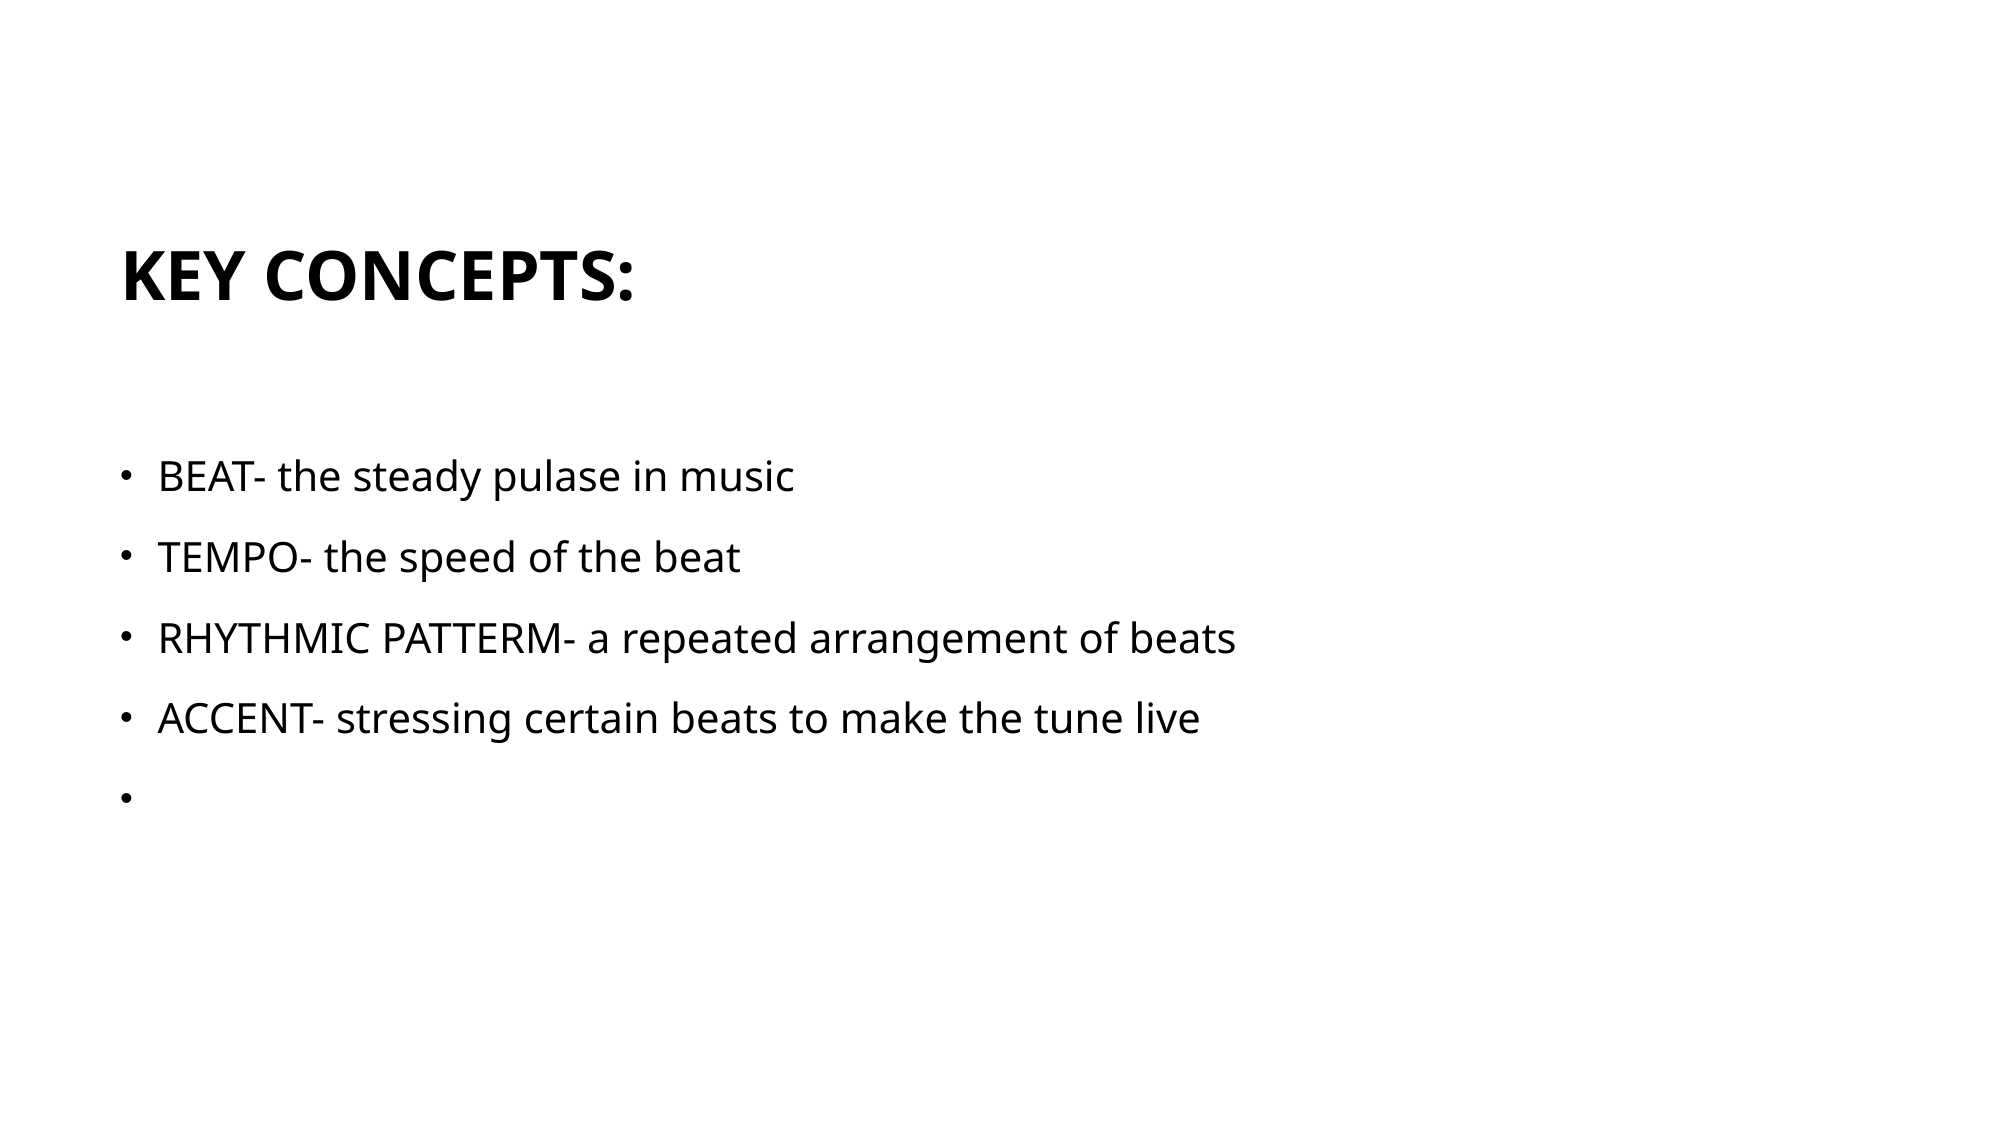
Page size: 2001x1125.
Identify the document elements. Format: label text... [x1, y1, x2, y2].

title KEY CONCEPTS: [105, 224, 1892, 405]
list BEAT- the steady pulase in music TEMPO- the speed of the beat RHYTHMIC PATTERM- a repeated arrangement of beats ACCENT- stressing certain beats to make the tune live [105, 431, 1892, 1017]
